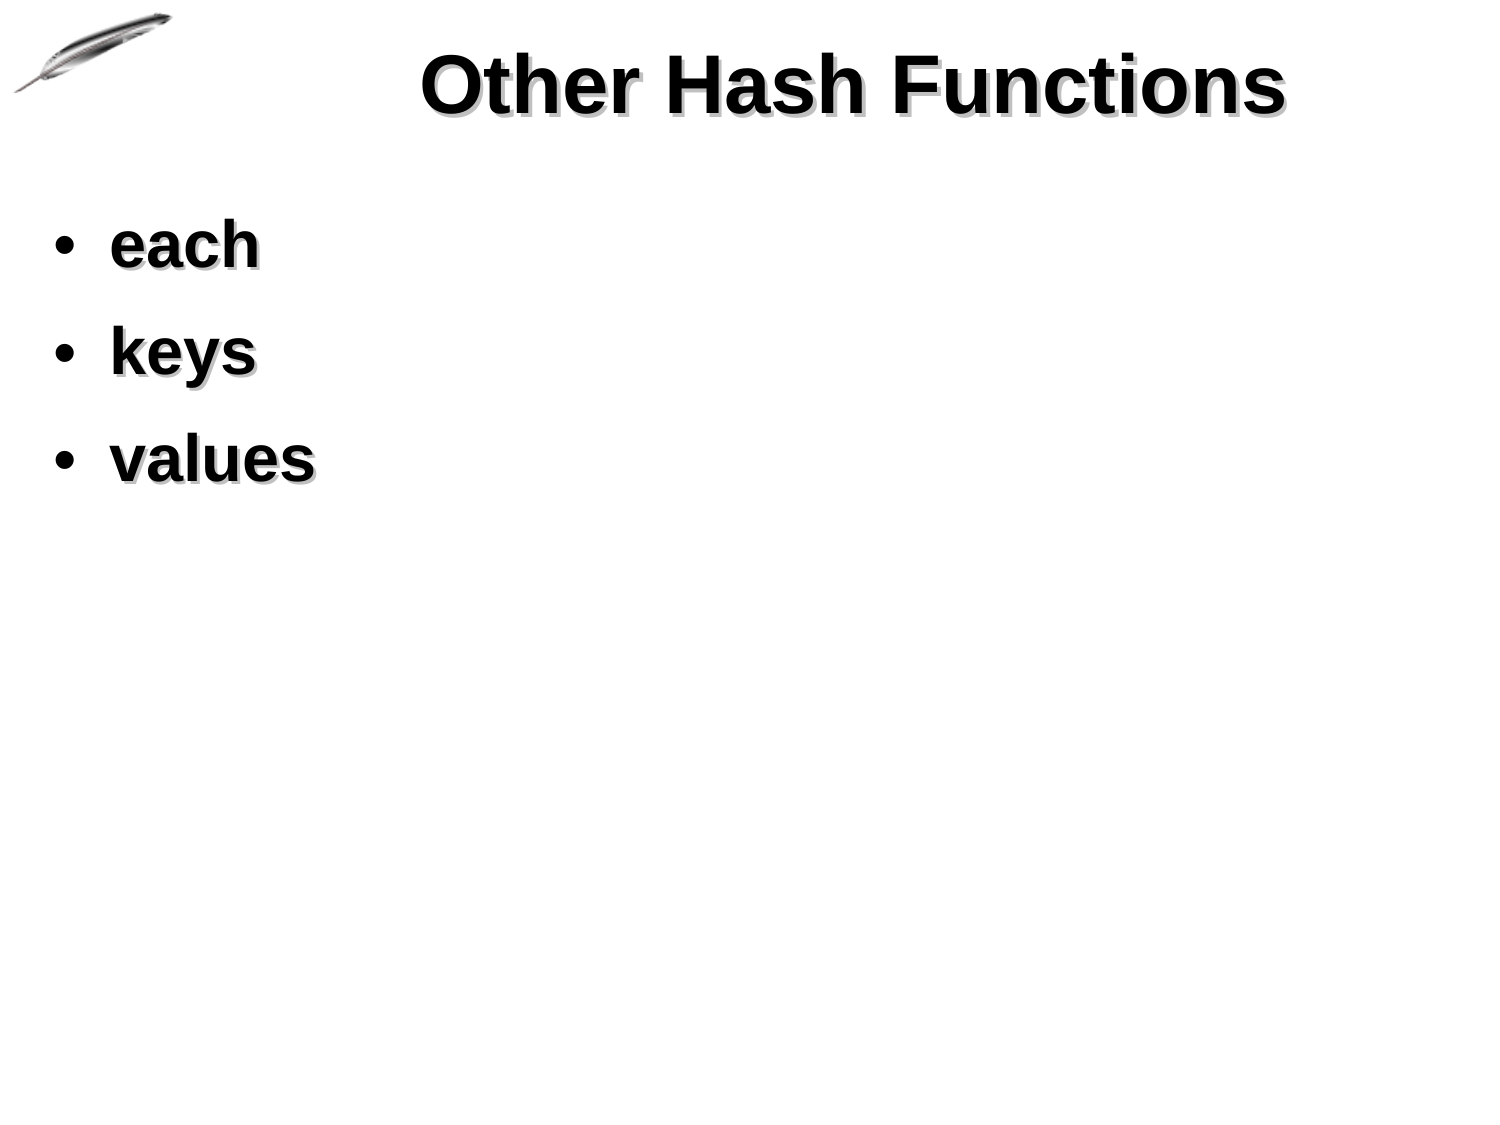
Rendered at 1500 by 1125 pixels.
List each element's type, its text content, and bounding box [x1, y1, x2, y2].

list each keys values [53, 207, 1447, 1084]
title Other Hash Functions [419, 0, 1459, 179]
picture [10, 11, 178, 95]
